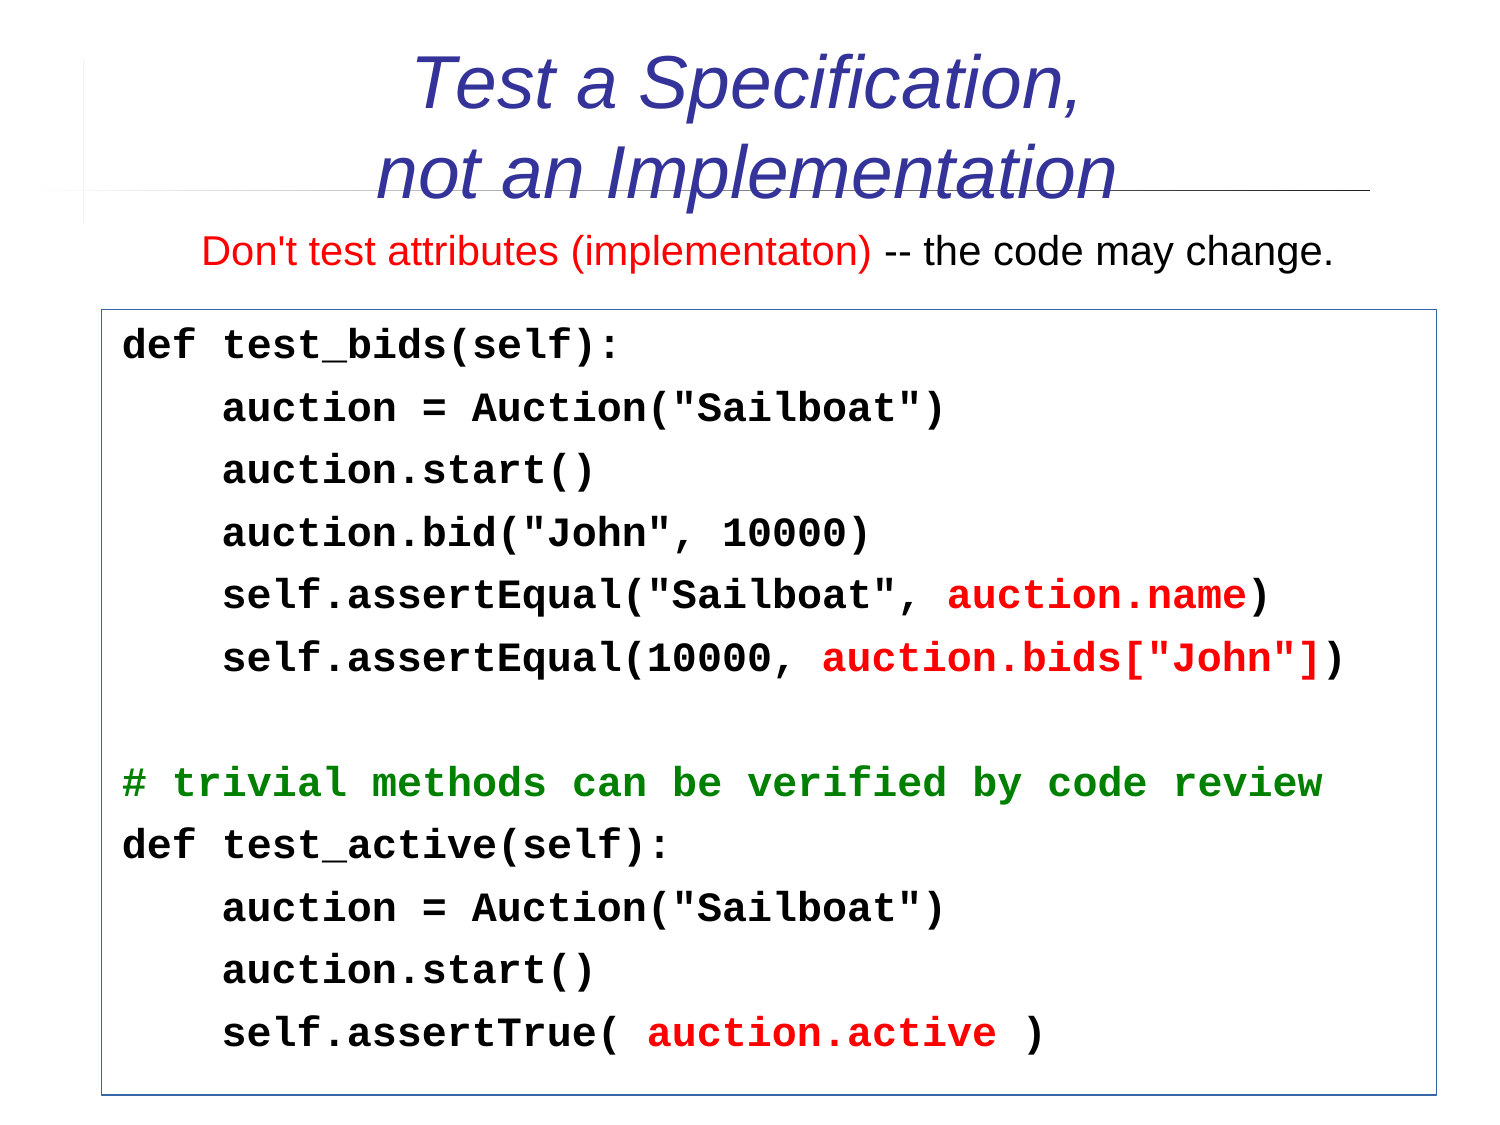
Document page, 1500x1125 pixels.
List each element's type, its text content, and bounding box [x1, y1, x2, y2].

text_box def test_bids(self): auction = Auction("Sailboat") auction.start() auction.bid("John", 10000) self.assertEqual("Sailboat", auction.name) self.assertEqual(10000, auction.bids["John"]) # trivial methods can be verified by code review def test_active(self): auction = Auction("Sailboat") auction.start() self.assertTrue( auction.active ) [101, 309, 1437, 1096]
title Test a Specification, not an Implementation [100, 42, 1395, 205]
list Don't test attributes (implementaton) -- the code may change. [90, 216, 1441, 312]
